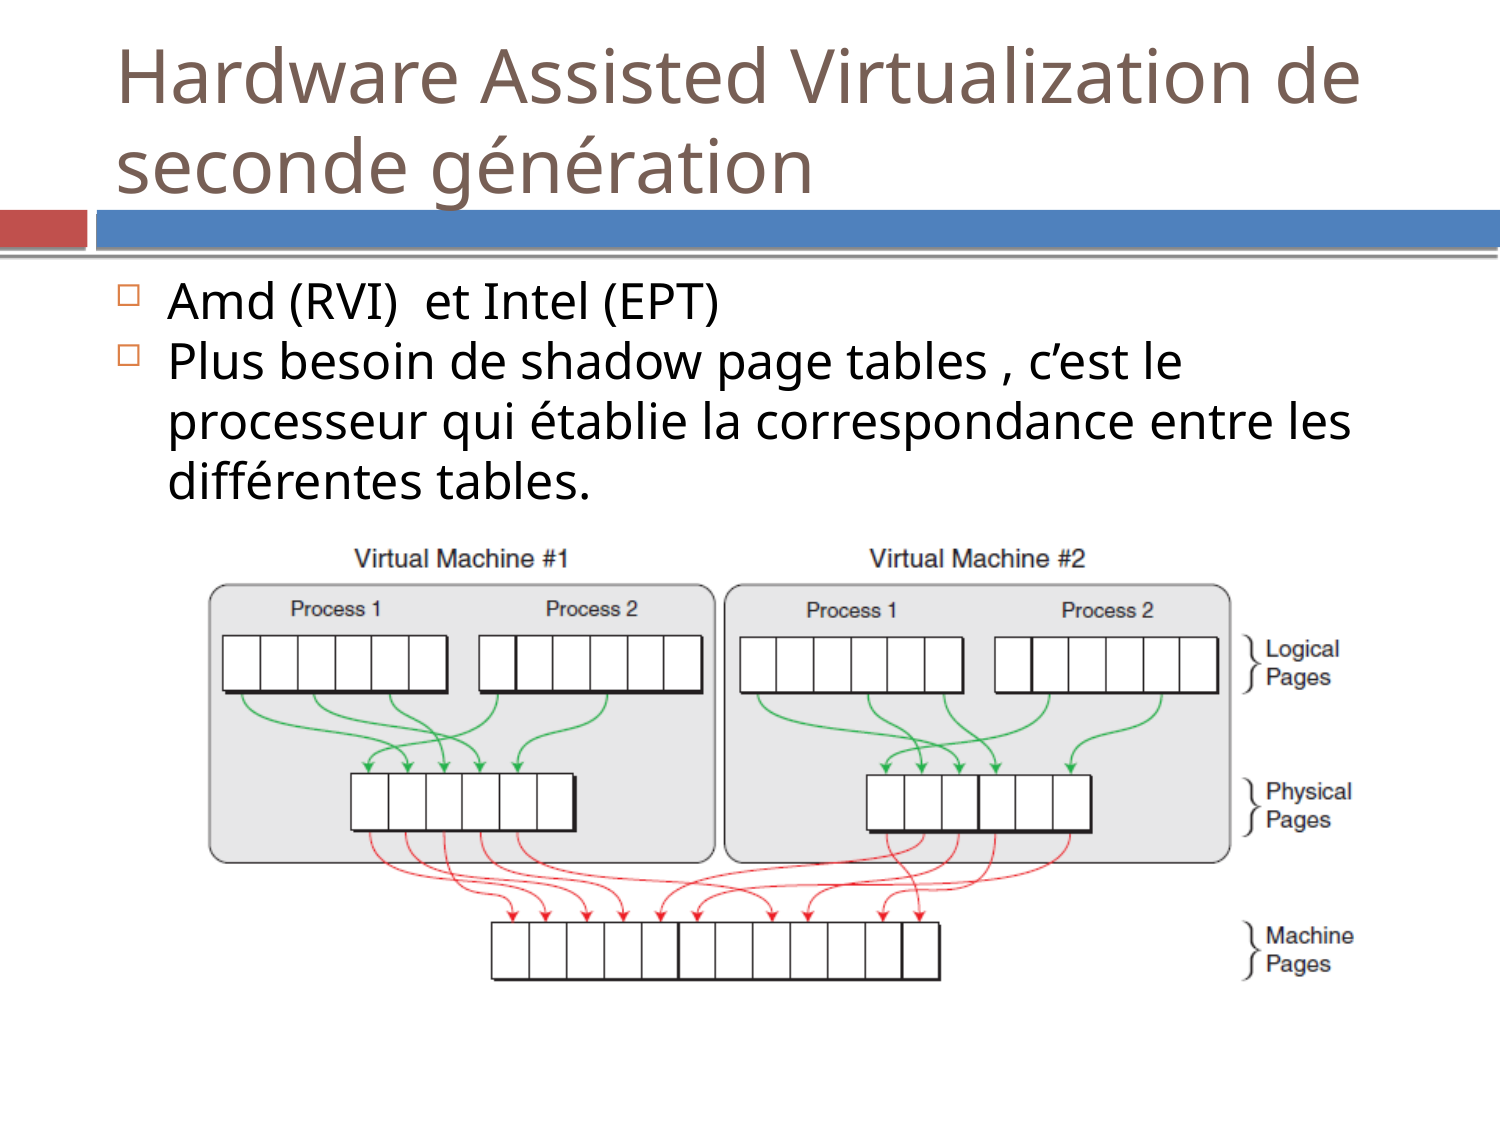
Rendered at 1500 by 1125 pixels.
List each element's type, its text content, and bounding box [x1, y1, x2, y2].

text_box Amd (RVI) et Intel (EPT) Plus besoin de shadow page tables , c’est le processeur qui établie la correspondance entre les différentes tables. [100, 262, 1438, 528]
picture [152, 538, 1404, 994]
text_box Hardware Assisted Virtualization de seconde génération [100, 37, 1438, 200]
